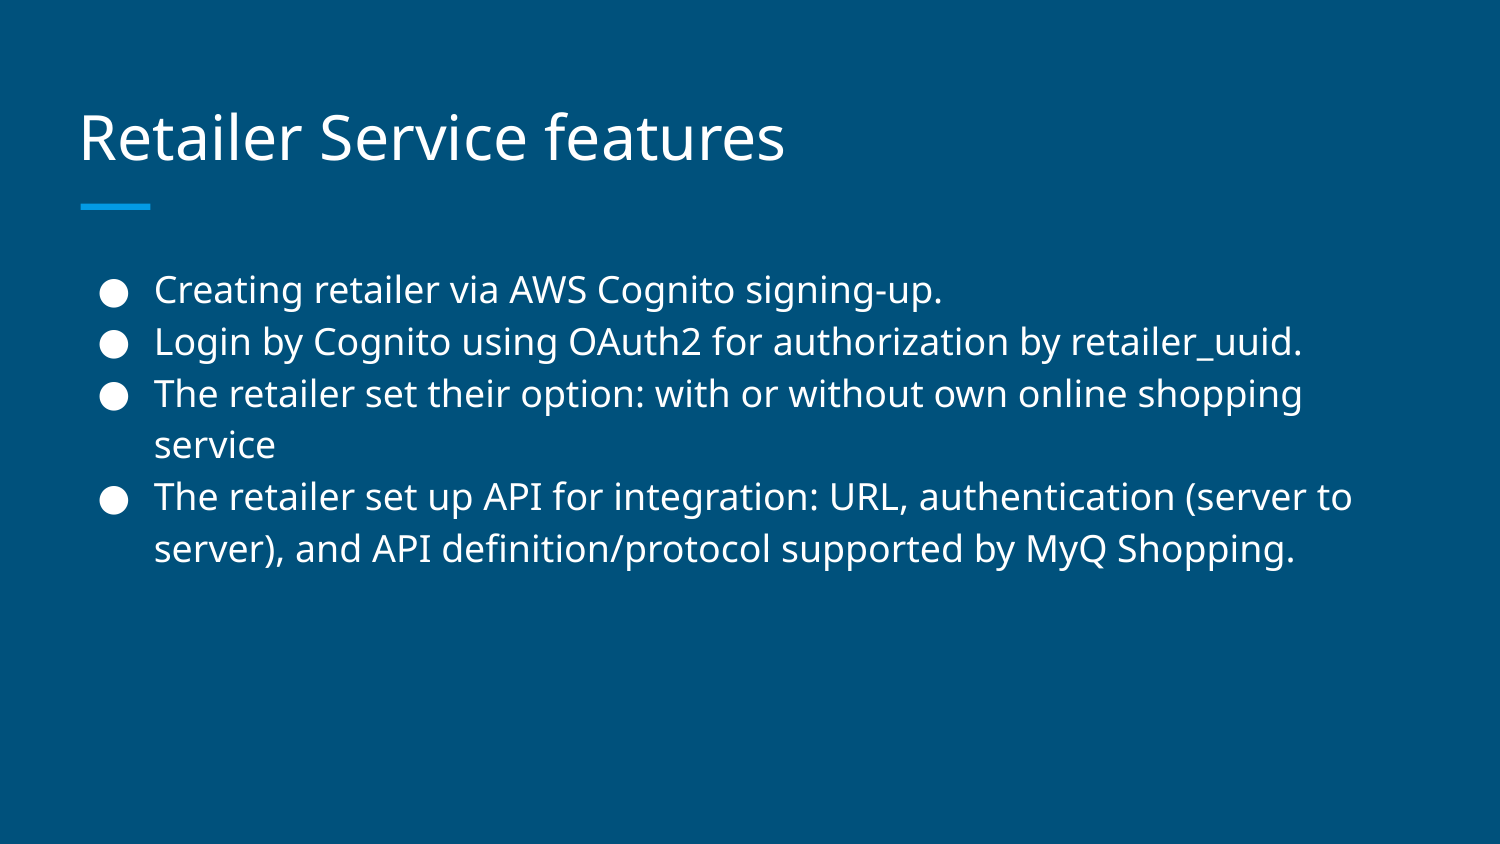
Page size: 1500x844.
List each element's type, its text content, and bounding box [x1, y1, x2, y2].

title Retailer Service features [63, 75, 1437, 188]
list Creating retailer via AWS Cognito signing-up. Login by Cognito using OAuth2 for authorization by retailer_uuid. The retailer set their option: with or without own online shopping service The retailer set up API for integration: URL, authentication (server to server), and API definition/protocol supported by MyQ Shopping. [63, 244, 1437, 750]
